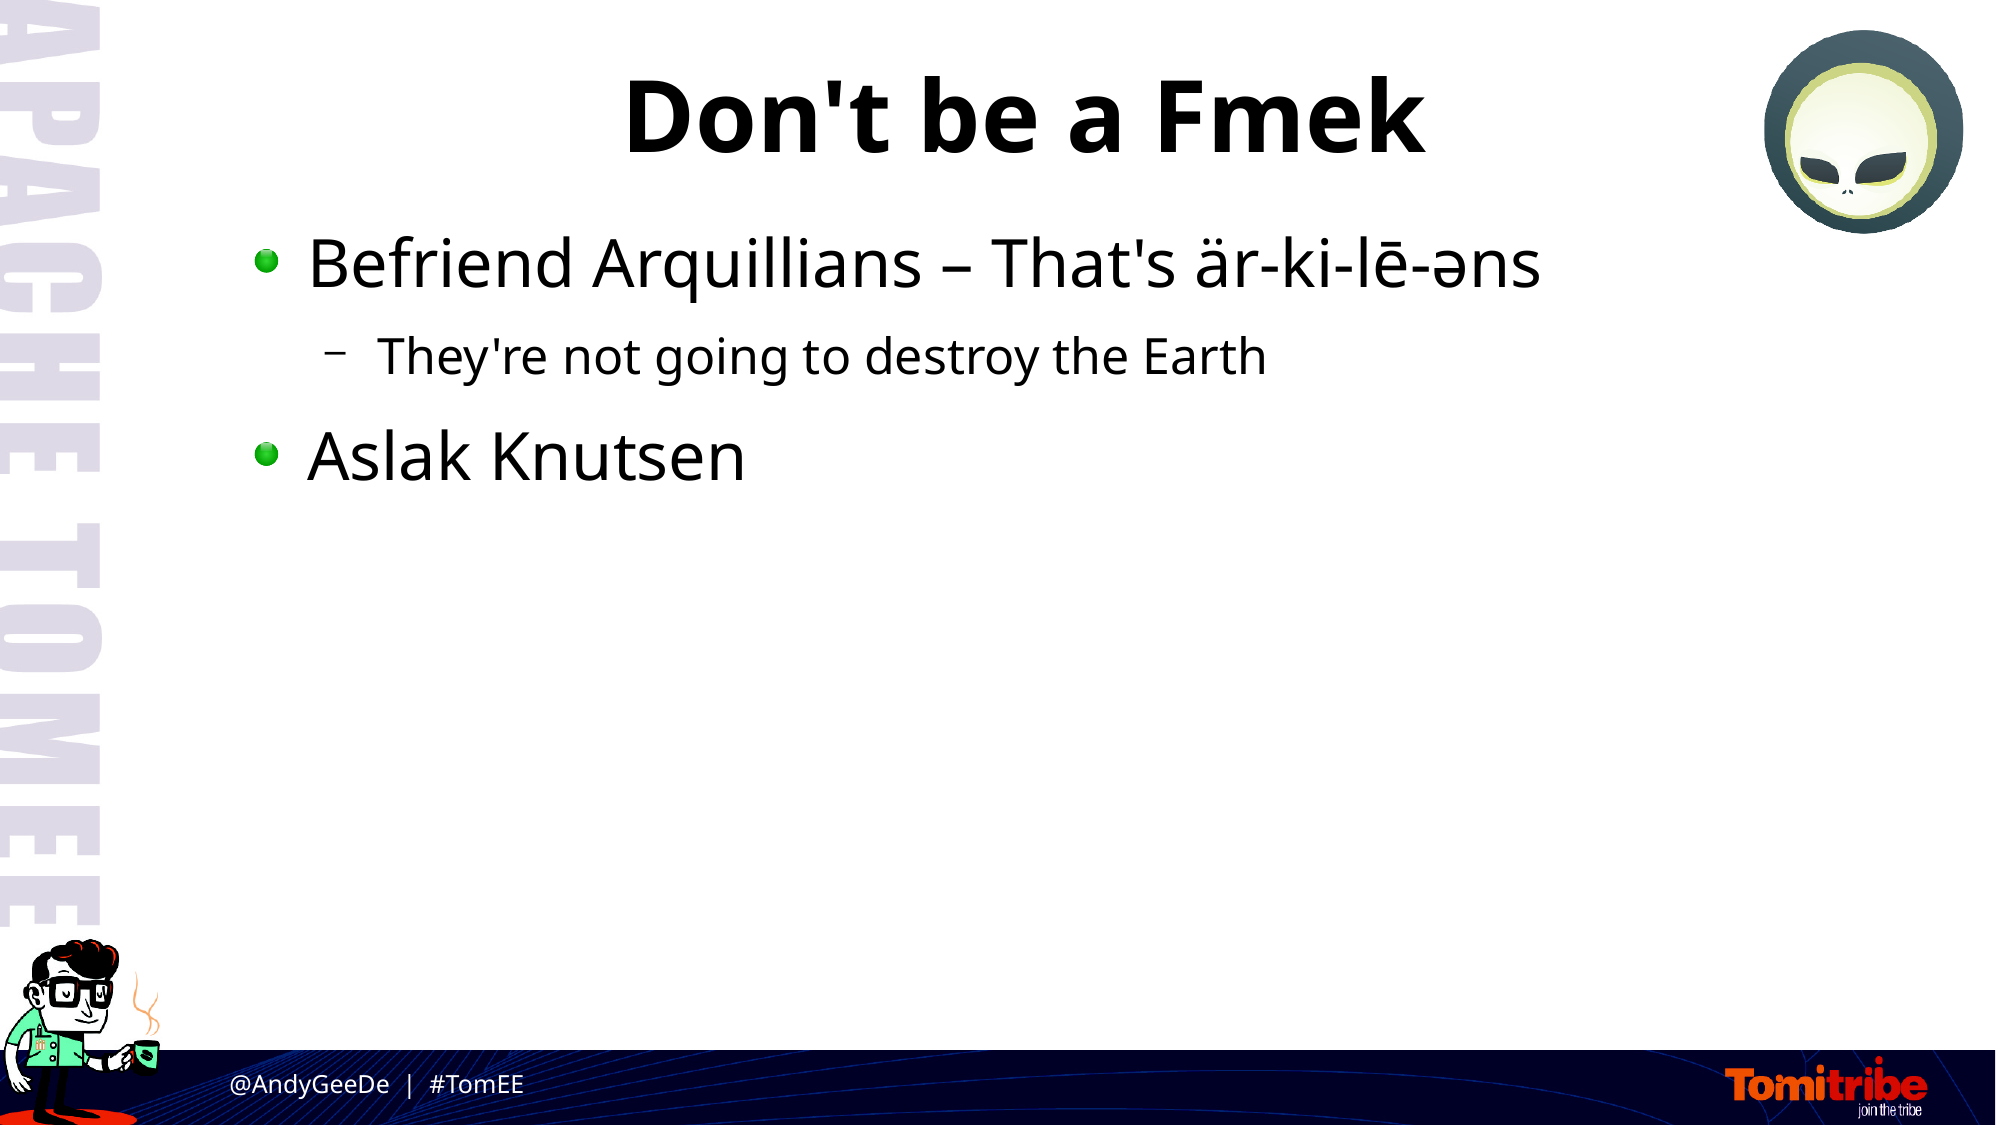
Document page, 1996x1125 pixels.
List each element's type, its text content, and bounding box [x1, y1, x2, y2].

title Don't be a Fmek [153, 45, 1742, 189]
text_box @AndyGeeDe | #TomEE [214, 1060, 879, 1106]
list Befriend Arquillians – That's är-ki-lē-əns They're not going to destroy the Earth Aslak Knutsen [236, 220, 1855, 954]
picture [0, 0, 1996, 1125]
